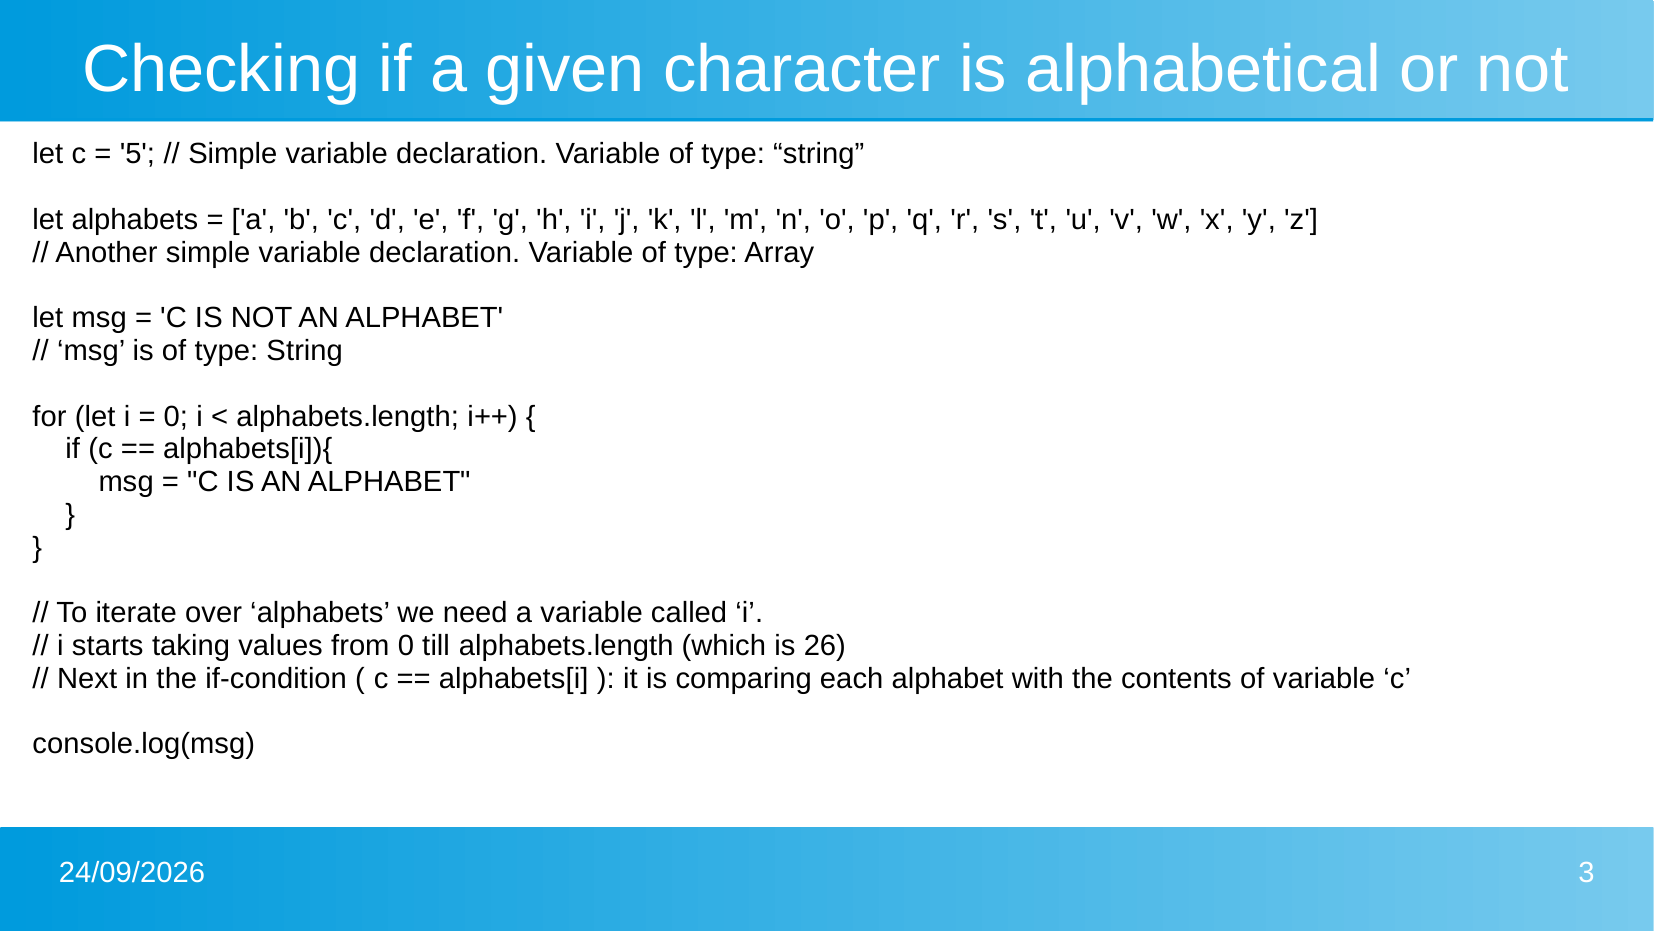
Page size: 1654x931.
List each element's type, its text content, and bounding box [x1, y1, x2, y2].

title Checking if a given character is alphabetical or not [59, 29, 1595, 108]
text_box let c = '5'; // Simple variable declaration. Variable of type: “string” let alphabets = ['a', 'b', 'c', 'd', 'e', 'f', 'g', 'h', 'i', 'j', 'k', 'l', 'm', 'n', 'o', 'p', 'q', 'r', 's', 't', 'u', 'v', 'w', 'x', 'y', 'z'] // Another simple variable declaration. Variable of type: Array let msg = 'C IS NOT AN ALPHABET' // ‘msg’ is of type: String for (let i = 0; i < alphabets.length; i++) { if (c == alphabets[i]){ msg = "C IS AN ALPHABET" } } // To iterate over ‘alphabets’ we need a variable called ‘i’. // i starts taking values from 0 till alphabets.length (which is 26) // Next in the if-condition ( c == alphabets[i] ): it is comparing each alphabet with the contents of variable ‘c’ console.log(msg) [17, 129, 1554, 834]
